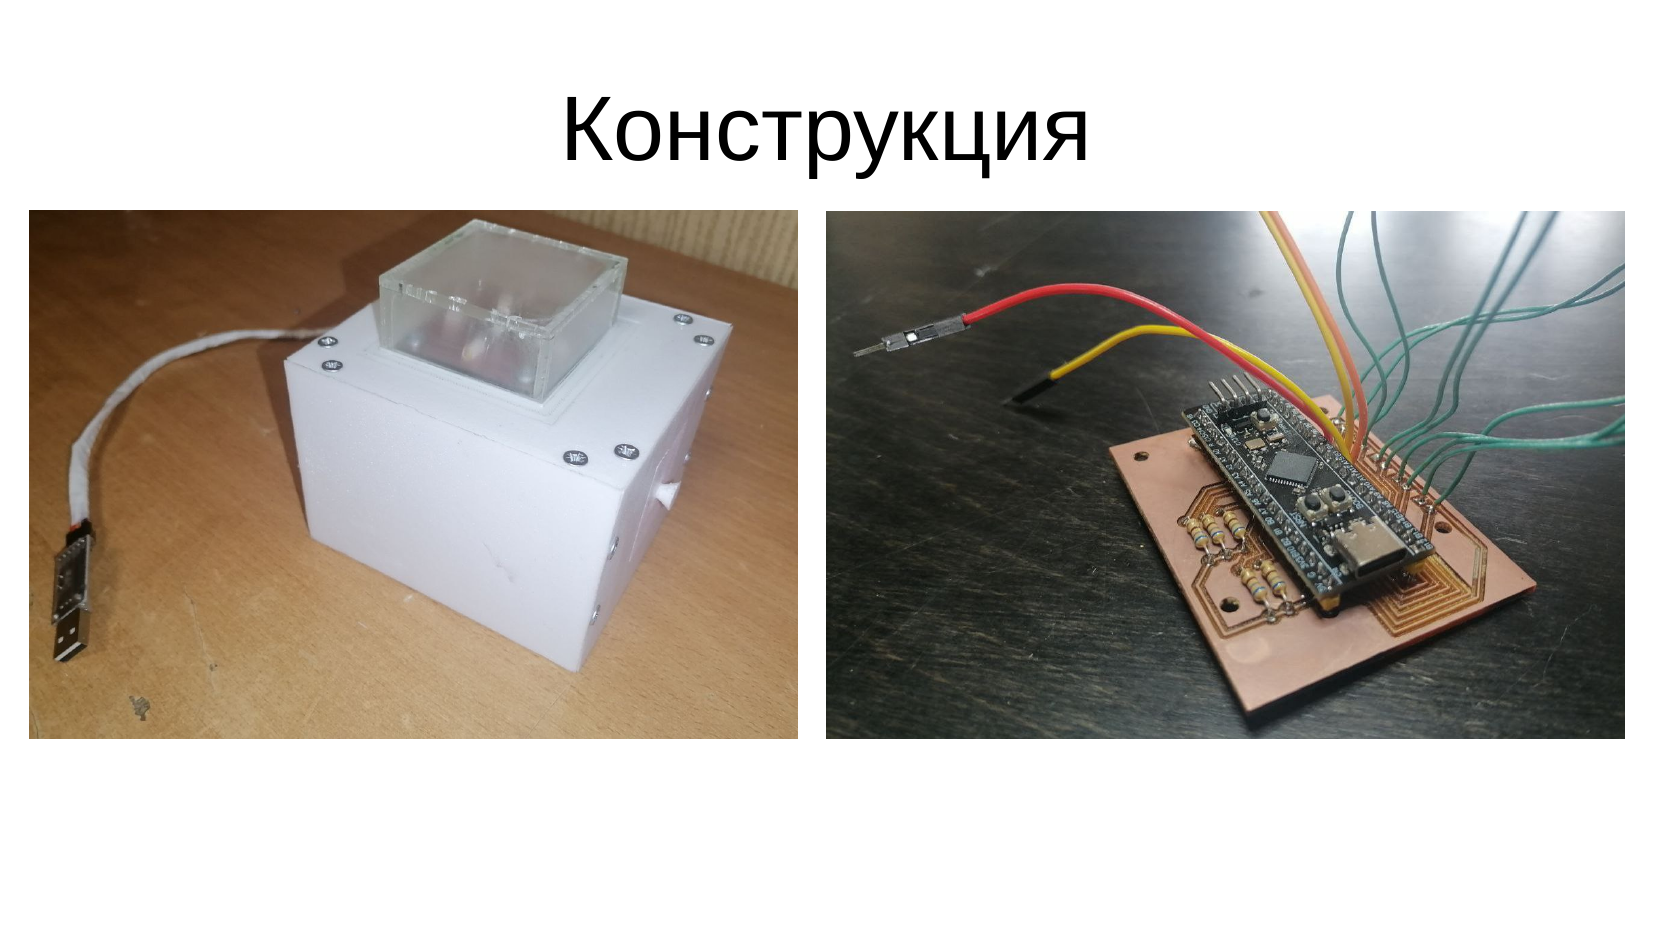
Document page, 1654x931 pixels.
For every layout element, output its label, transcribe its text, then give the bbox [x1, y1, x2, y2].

title Конструкция [82, 51, 1571, 207]
picture [29, 210, 798, 739]
picture [826, 211, 1625, 739]
